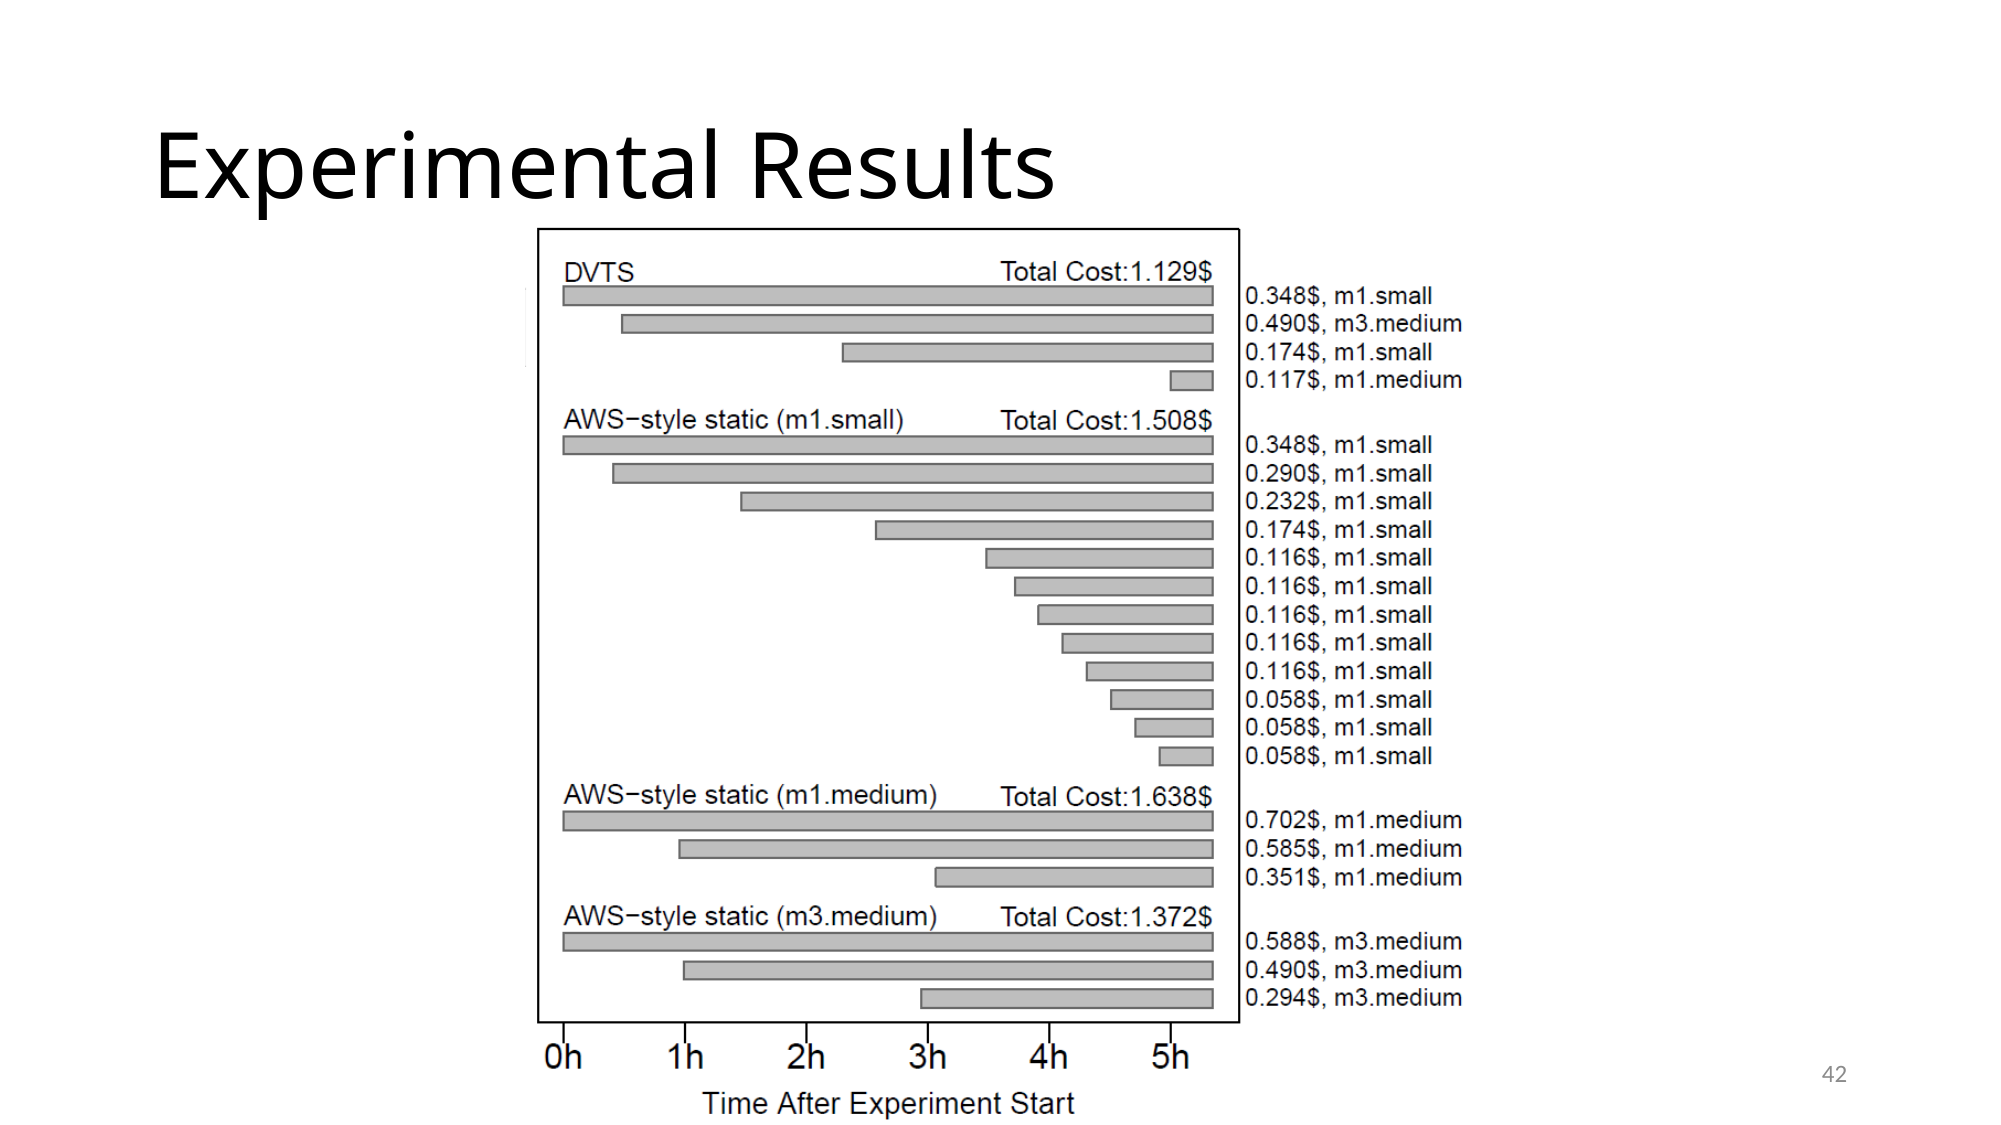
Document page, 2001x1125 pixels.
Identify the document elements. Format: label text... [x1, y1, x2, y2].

title Experimental Results [137, 59, 1863, 278]
slide_number <number> [1412, 1042, 1863, 1103]
picture [525, 218, 1481, 1125]
